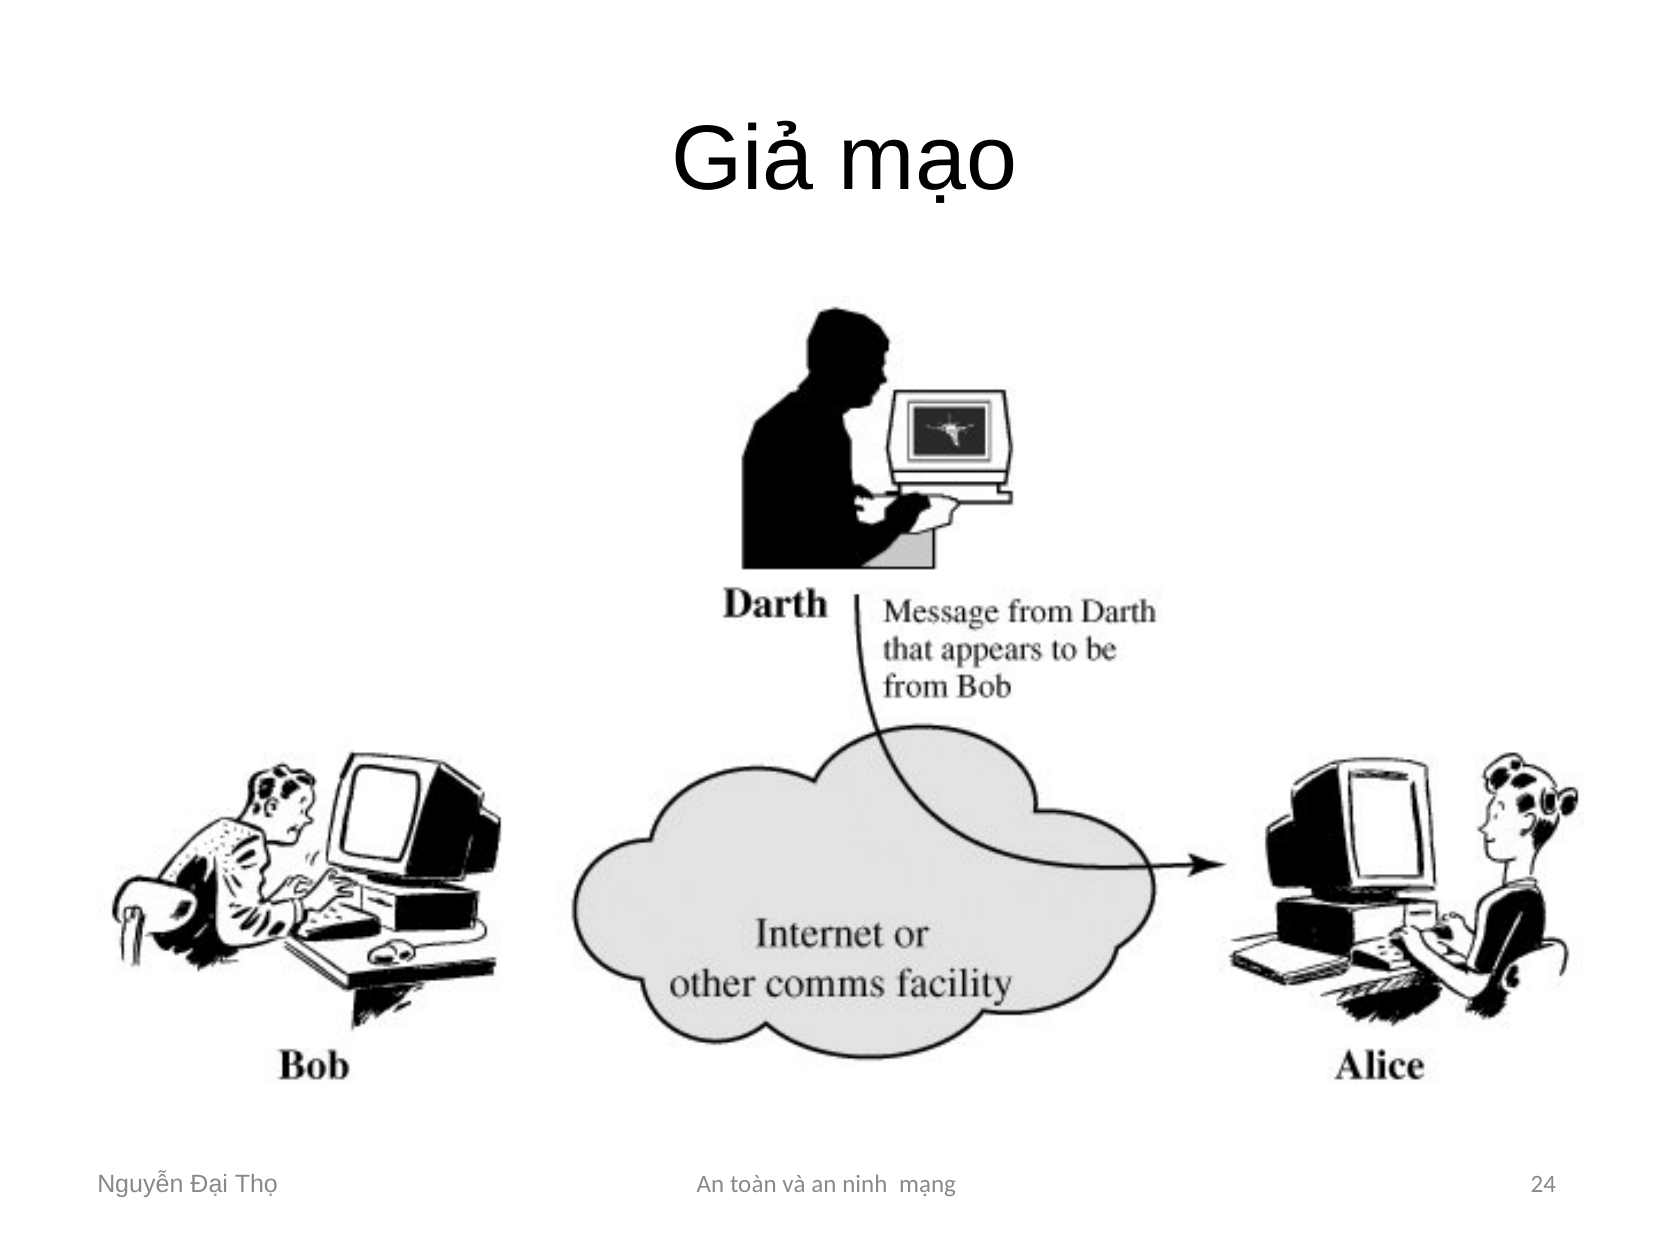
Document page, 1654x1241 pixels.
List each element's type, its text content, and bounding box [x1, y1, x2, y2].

text_box <number> [1185, 1149, 1571, 1216]
text_box An toàn và an ninh mạng [564, 1149, 1089, 1216]
text_box Nguyễn Đại Thọ [82, 1149, 469, 1216]
picture [97, 294, 1590, 1089]
title Giả mạo [82, 49, 1571, 257]
